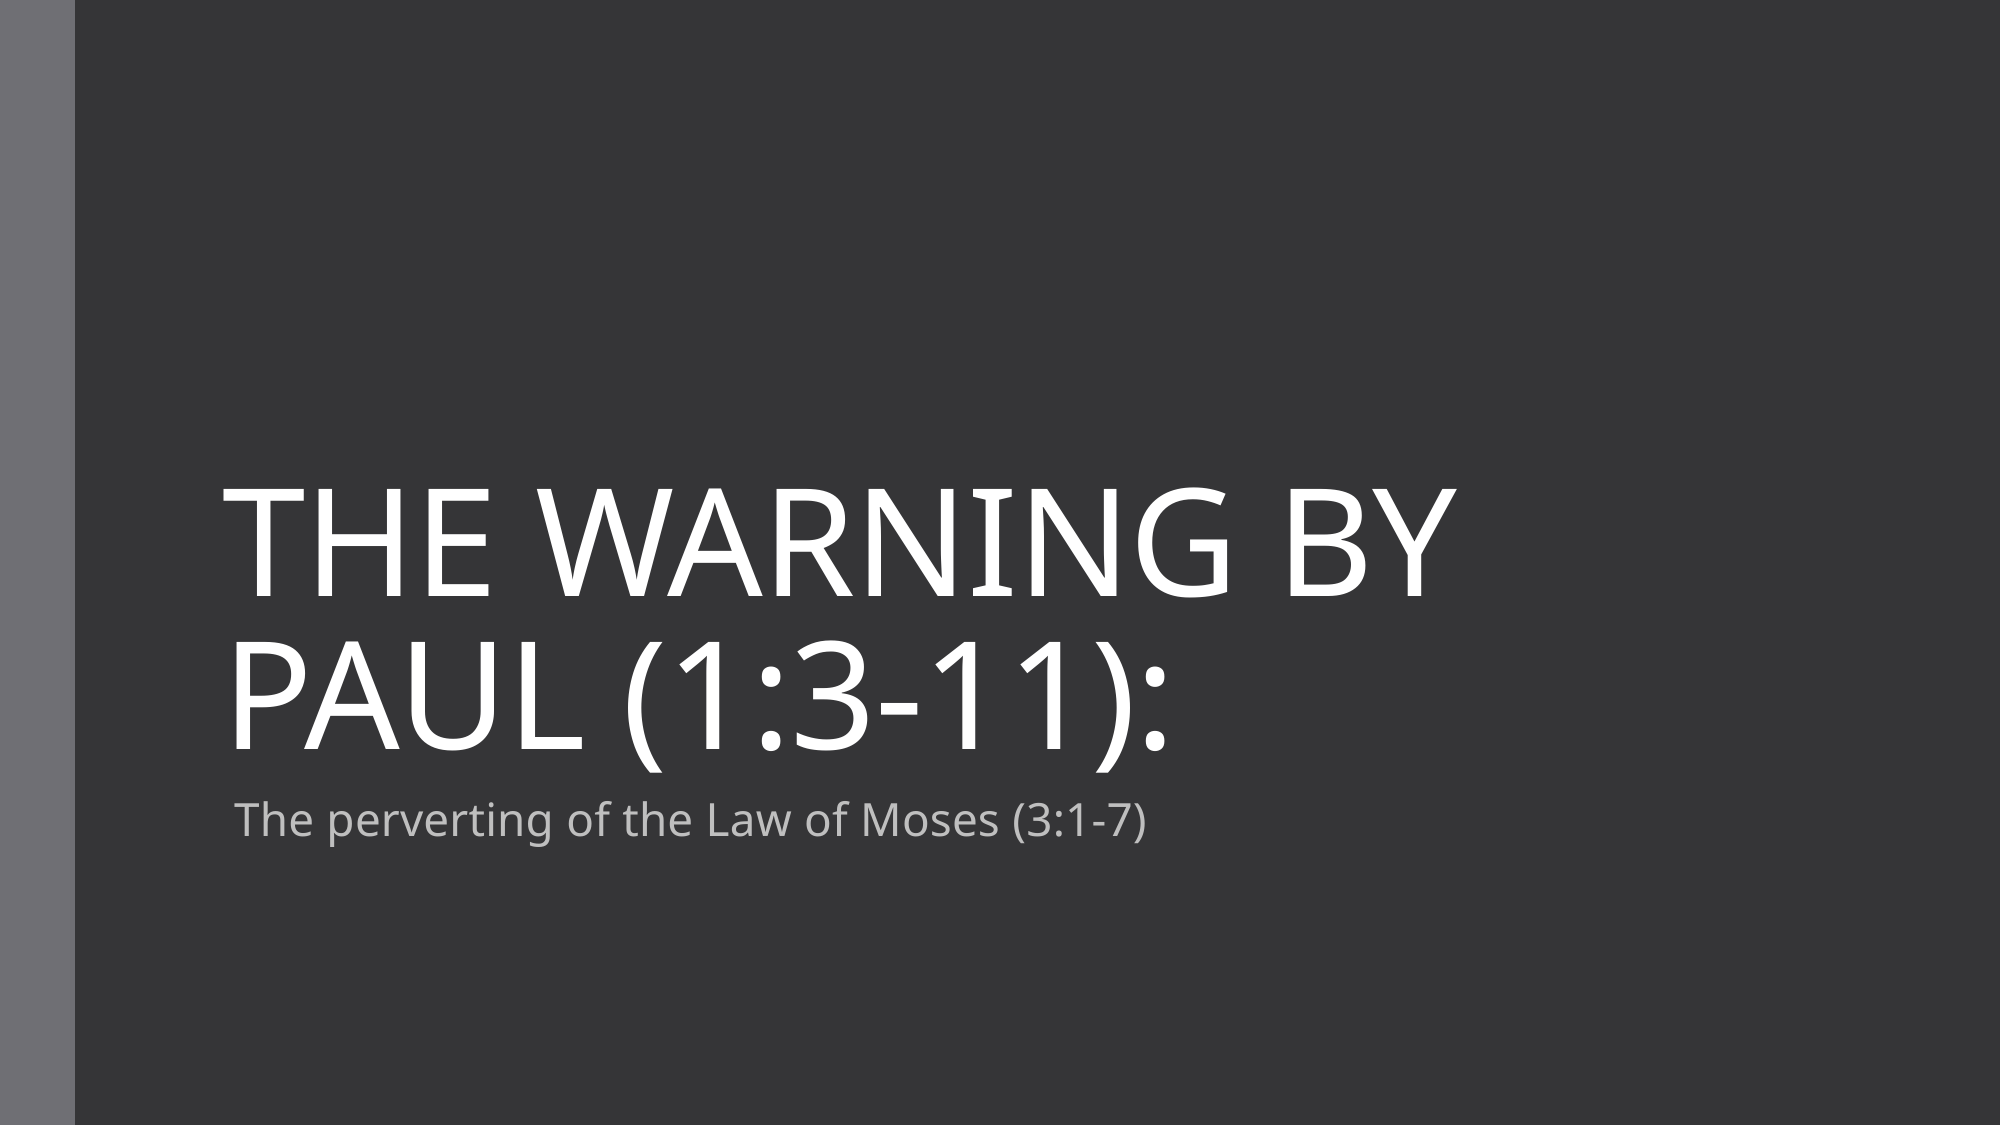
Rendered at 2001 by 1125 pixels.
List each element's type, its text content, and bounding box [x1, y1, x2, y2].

subtitle The perverting of the Law of Moses (3:1-7) [206, 787, 1752, 1066]
title THE WARNING BY PAUL (1:3-11): [206, 124, 1752, 787]
